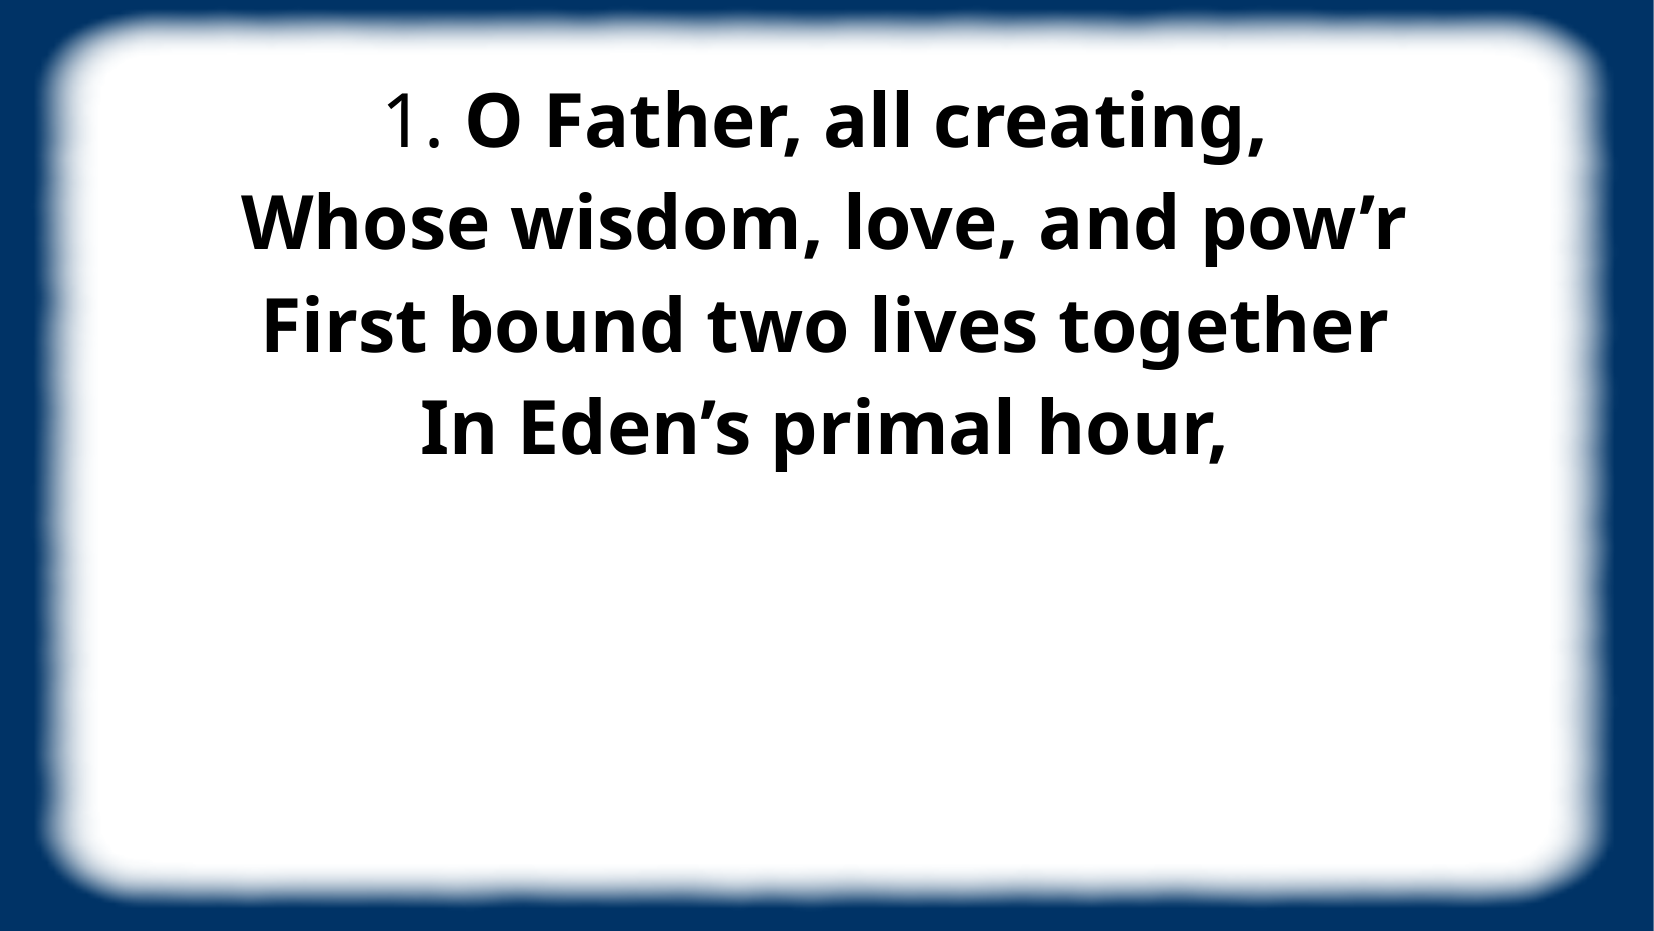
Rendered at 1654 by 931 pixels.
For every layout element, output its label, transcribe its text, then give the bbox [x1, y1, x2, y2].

picture [0, 0, 1654, 931]
text_box 1. O Father, all creating, Whose wisdom, love, and pow’r First bound two lives together In Eden’s primal hour, [105, 60, 1546, 475]
